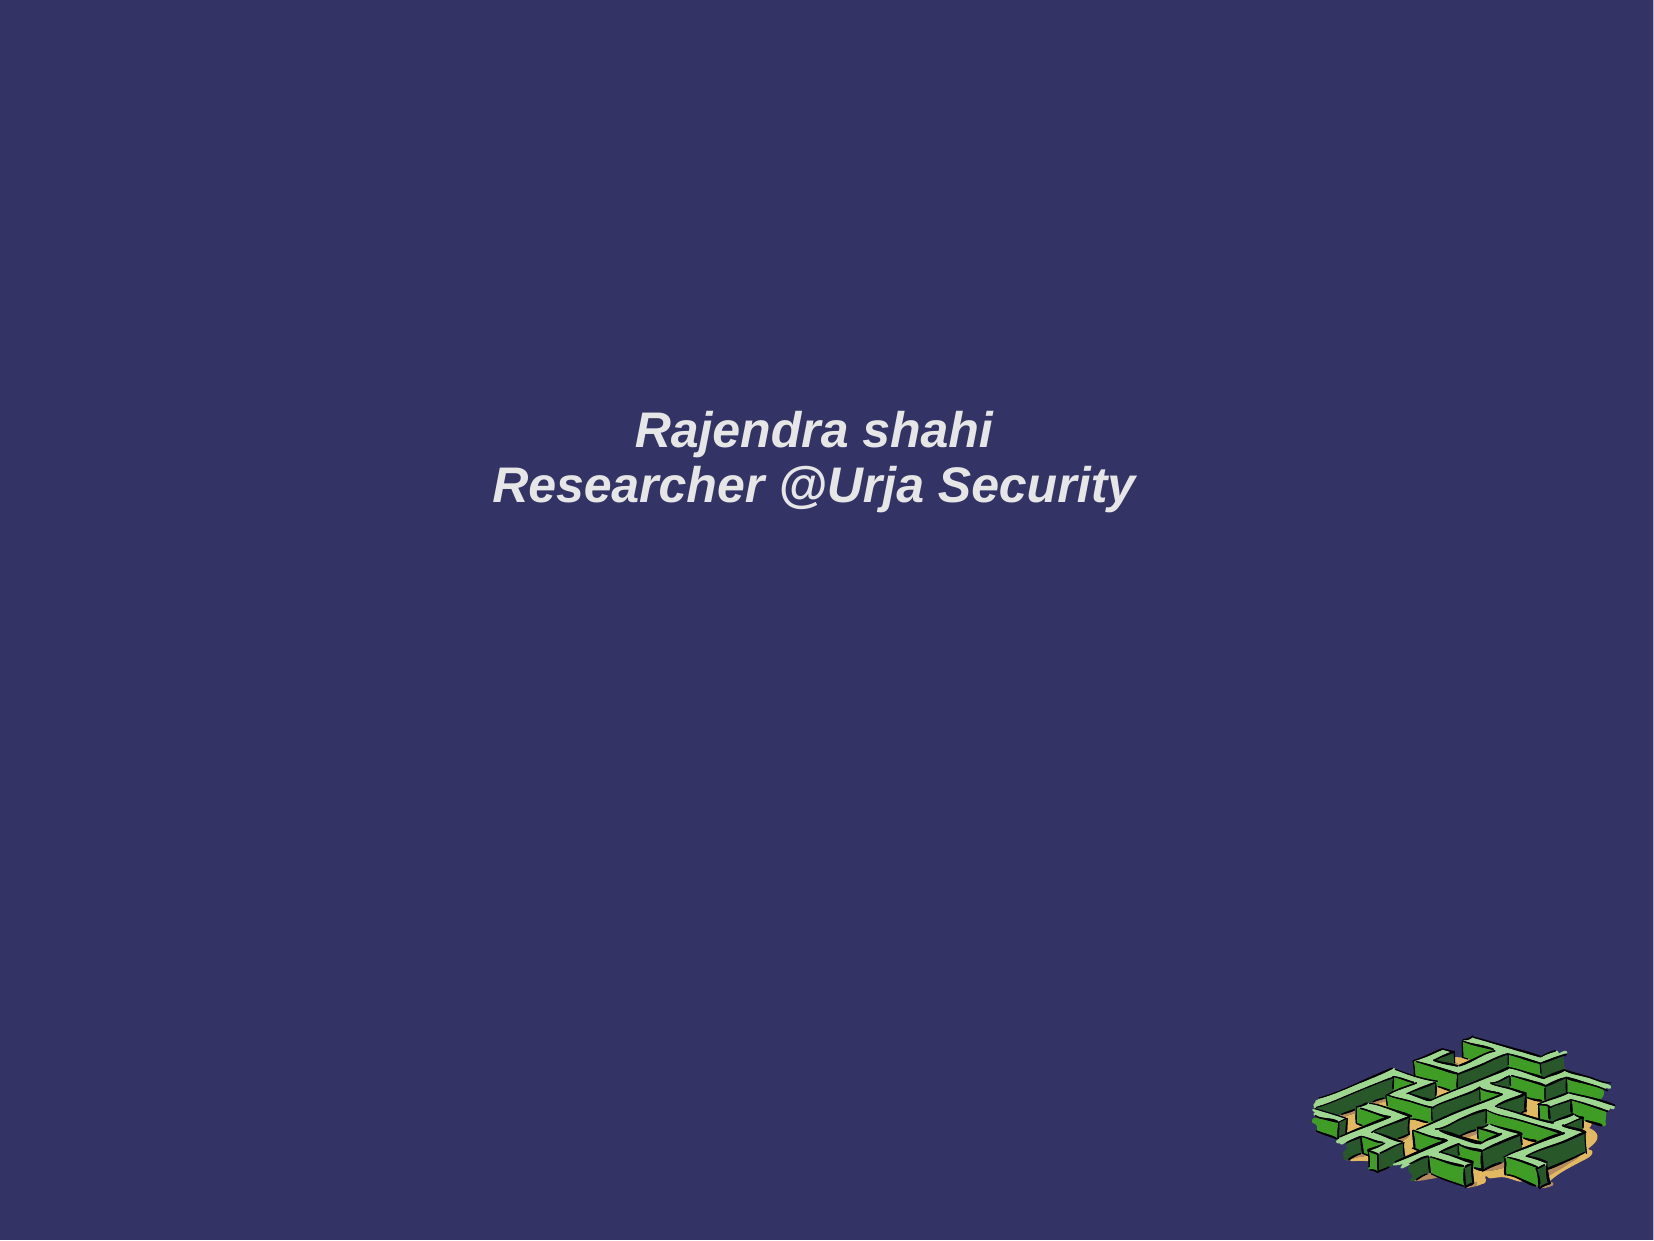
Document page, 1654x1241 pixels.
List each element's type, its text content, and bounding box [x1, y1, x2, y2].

title Rajendra shahi Researcher @Urja Security [76, 353, 1565, 562]
